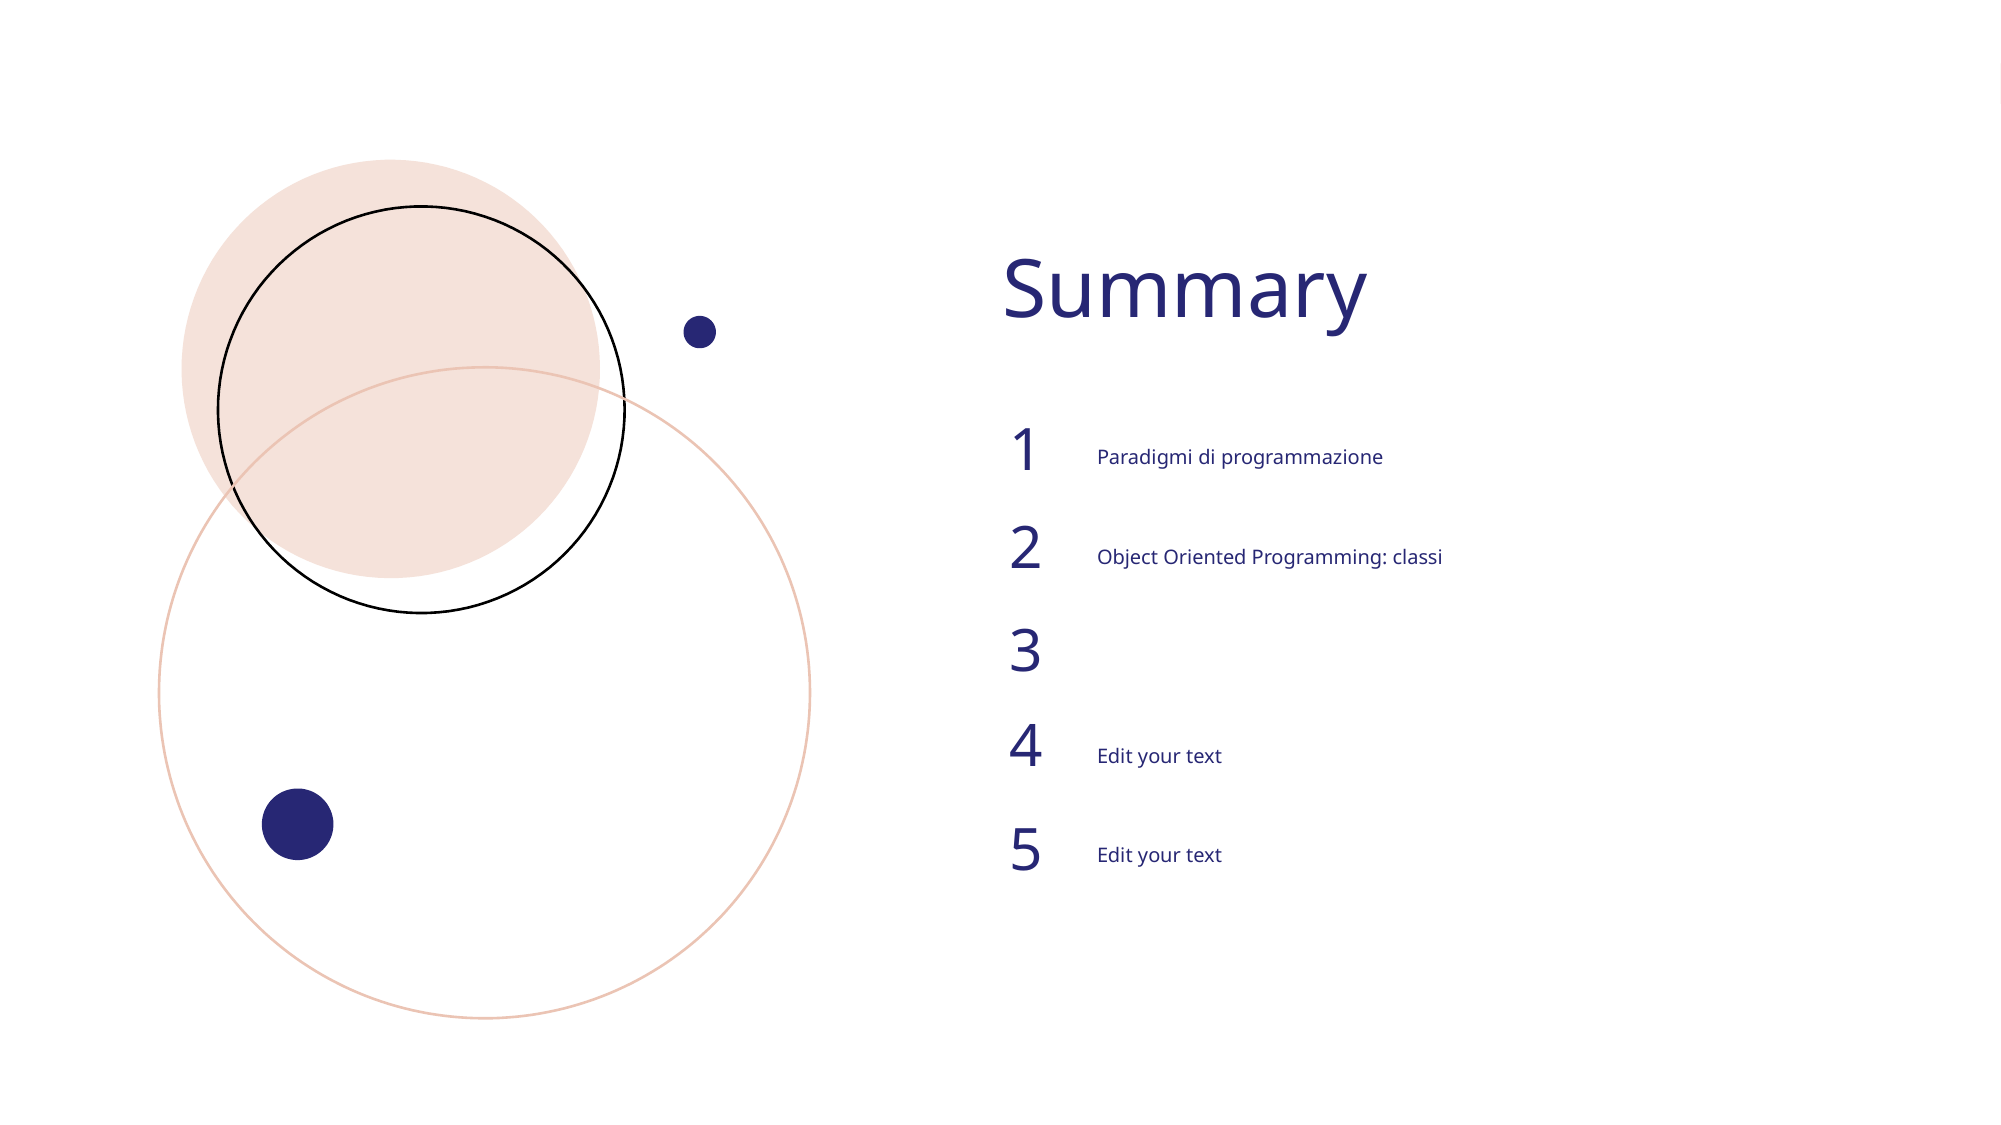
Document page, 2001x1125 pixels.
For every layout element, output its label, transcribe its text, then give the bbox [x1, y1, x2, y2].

list Object Oriented Programming: classi [1082, 526, 1710, 578]
list 5 [987, 788, 1065, 892]
list Edit your text [1082, 724, 1710, 777]
list 2 [987, 486, 1065, 589]
list Summary [987, 207, 1710, 344]
list 4 [987, 684, 1065, 787]
list 3 [987, 589, 1065, 684]
list Paradigmi di programmazione [1082, 426, 1710, 479]
list Edit your text [1082, 824, 1710, 876]
list 1 [987, 388, 1065, 486]
